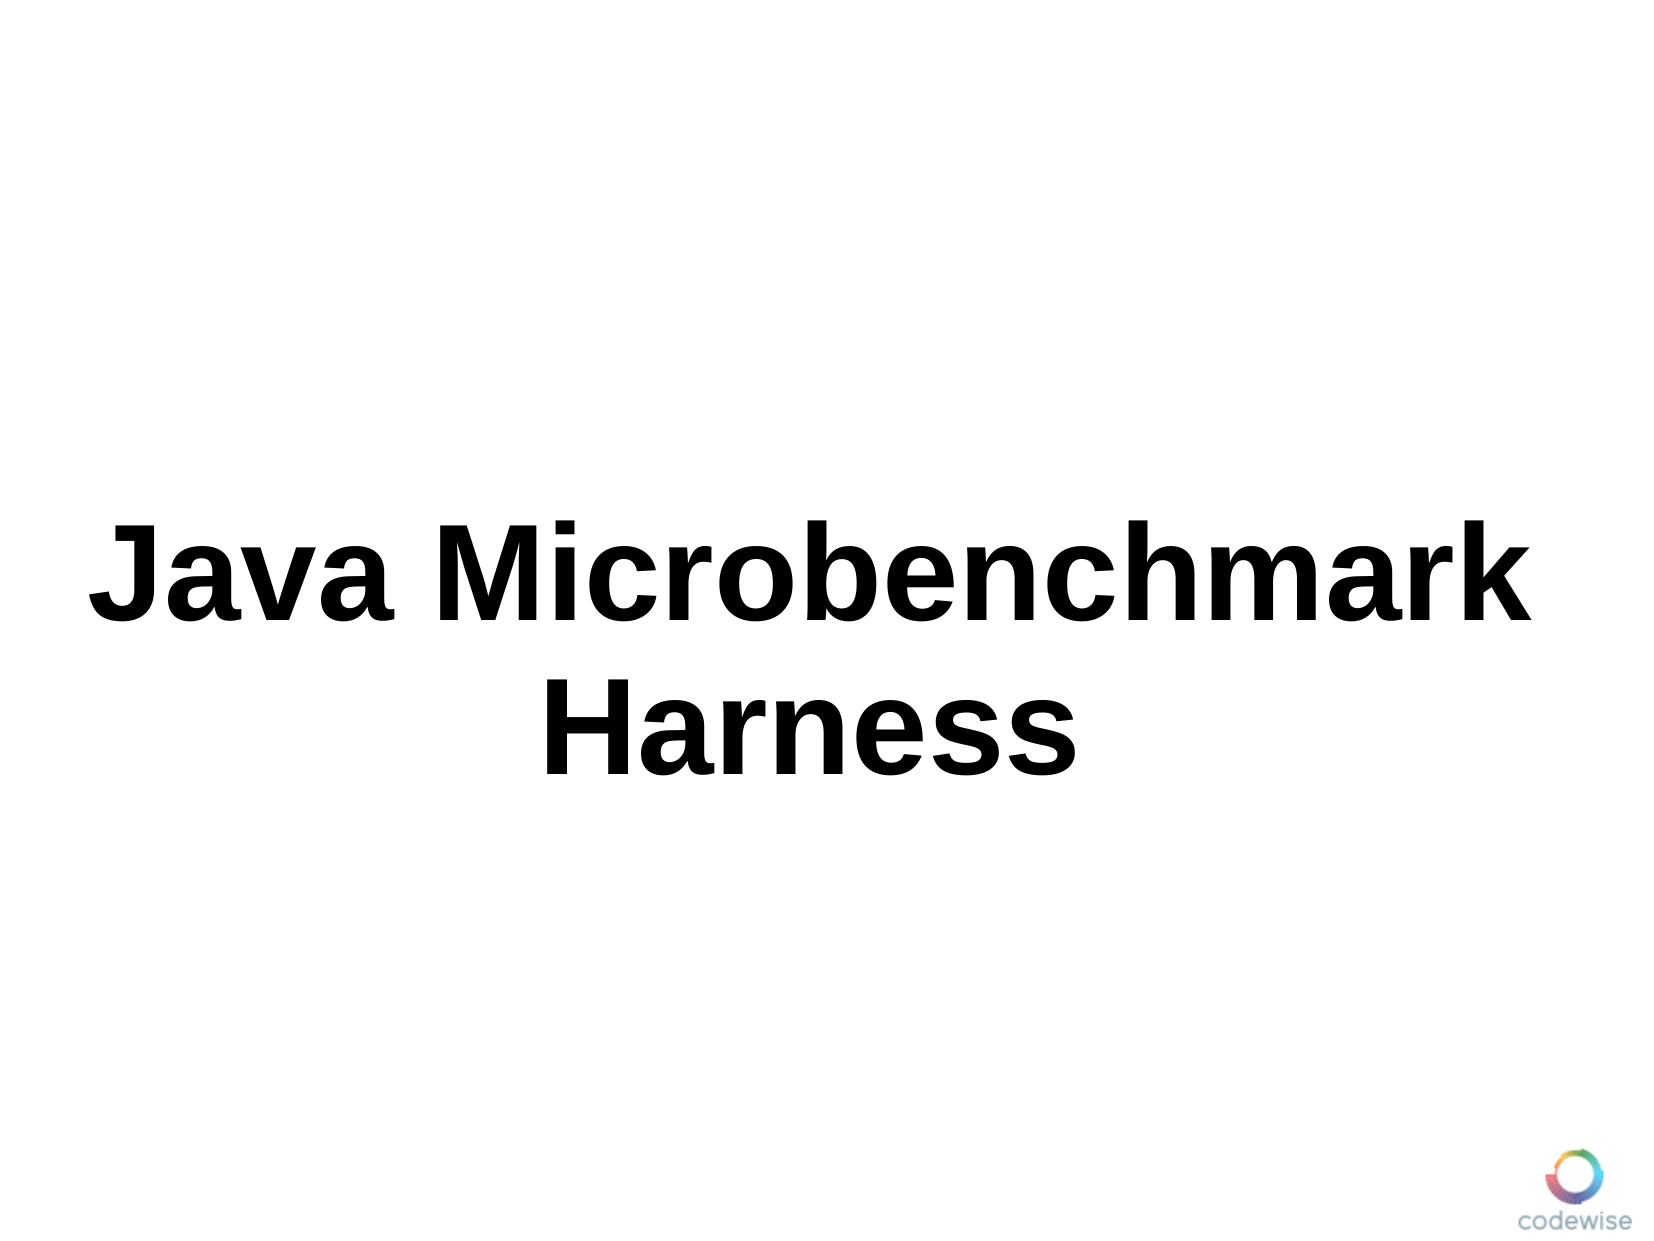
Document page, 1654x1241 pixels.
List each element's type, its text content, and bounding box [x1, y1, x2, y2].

picture [1497, 1146, 1654, 1241]
subtitle Java Microbenchmark Harness [82, 290, 1538, 1010]
